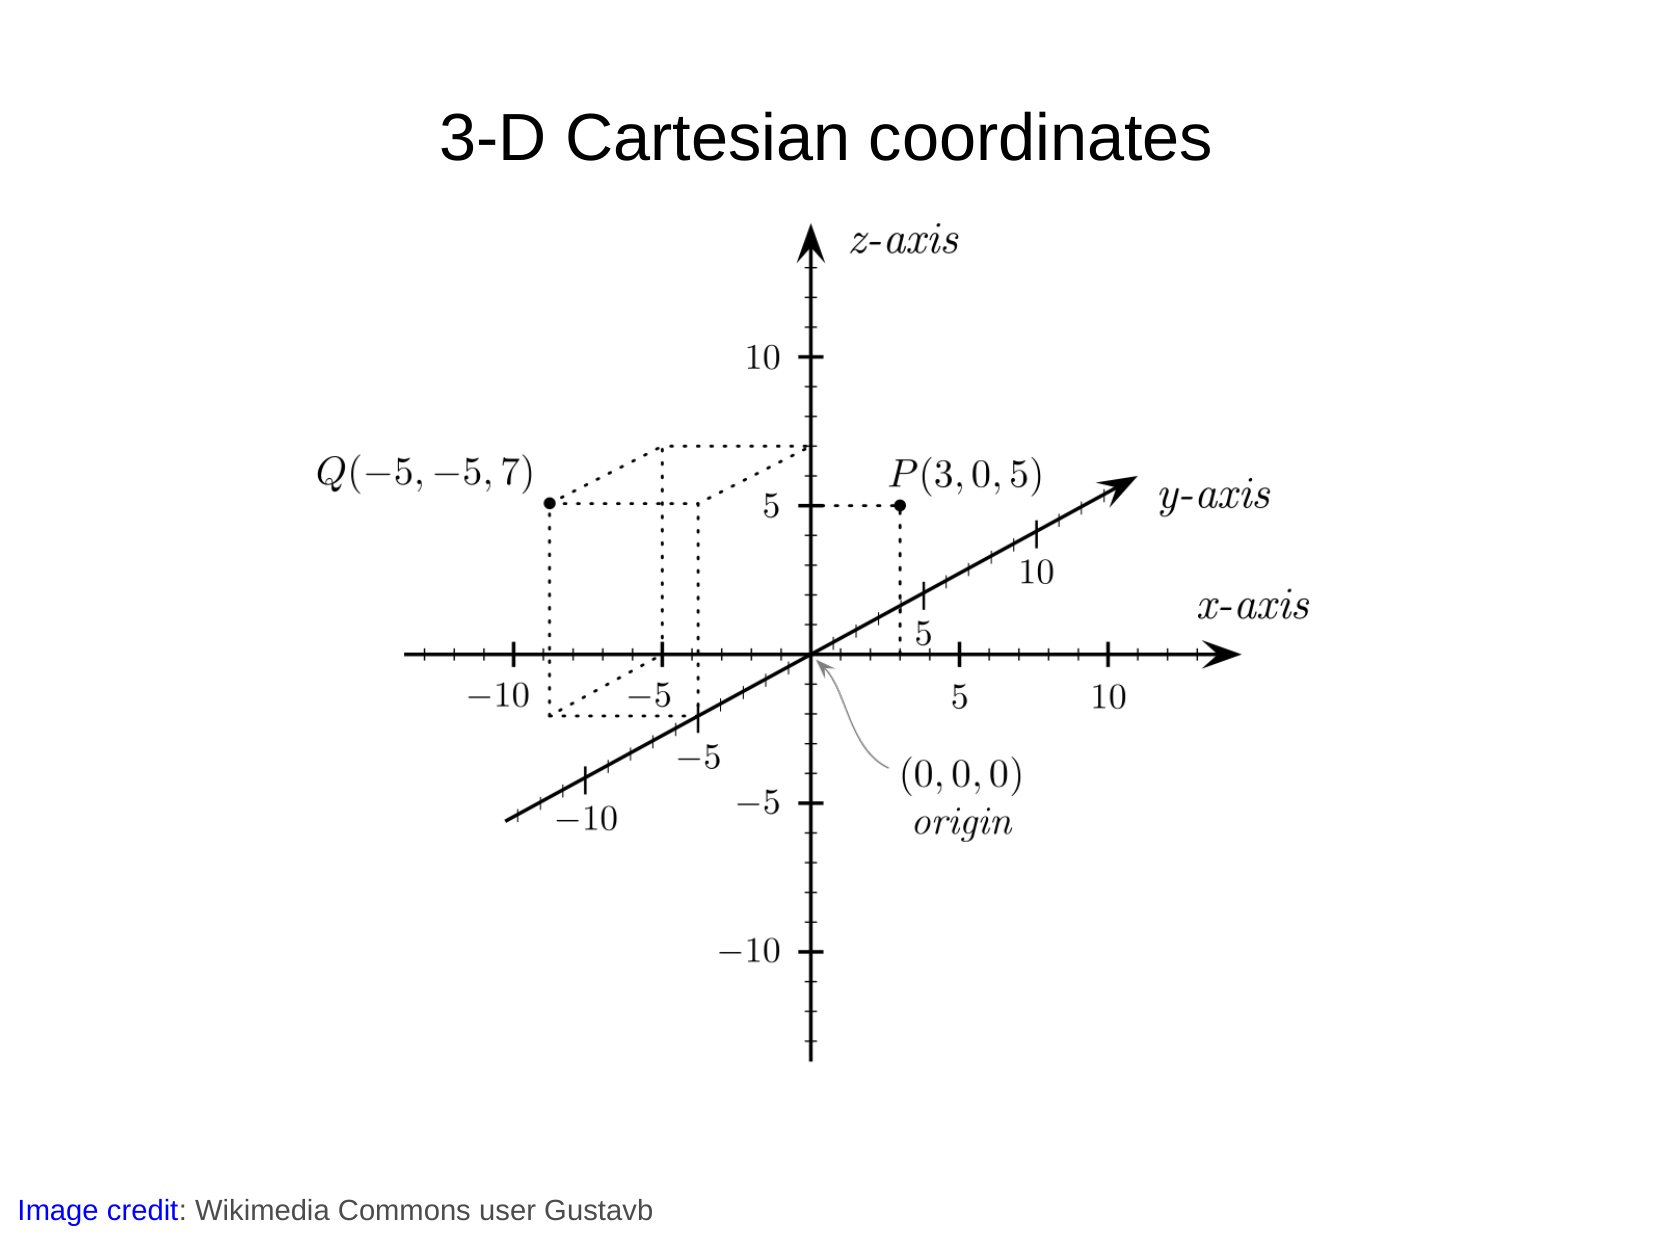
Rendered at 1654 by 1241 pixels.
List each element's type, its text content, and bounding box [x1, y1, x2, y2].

text_box Image credit: Wikimedia Commons user Gustavb [2, 1186, 1163, 1234]
picture [293, 188, 1332, 1111]
subtitle 3-D Cartesian coordinates [82, 49, 1571, 226]
